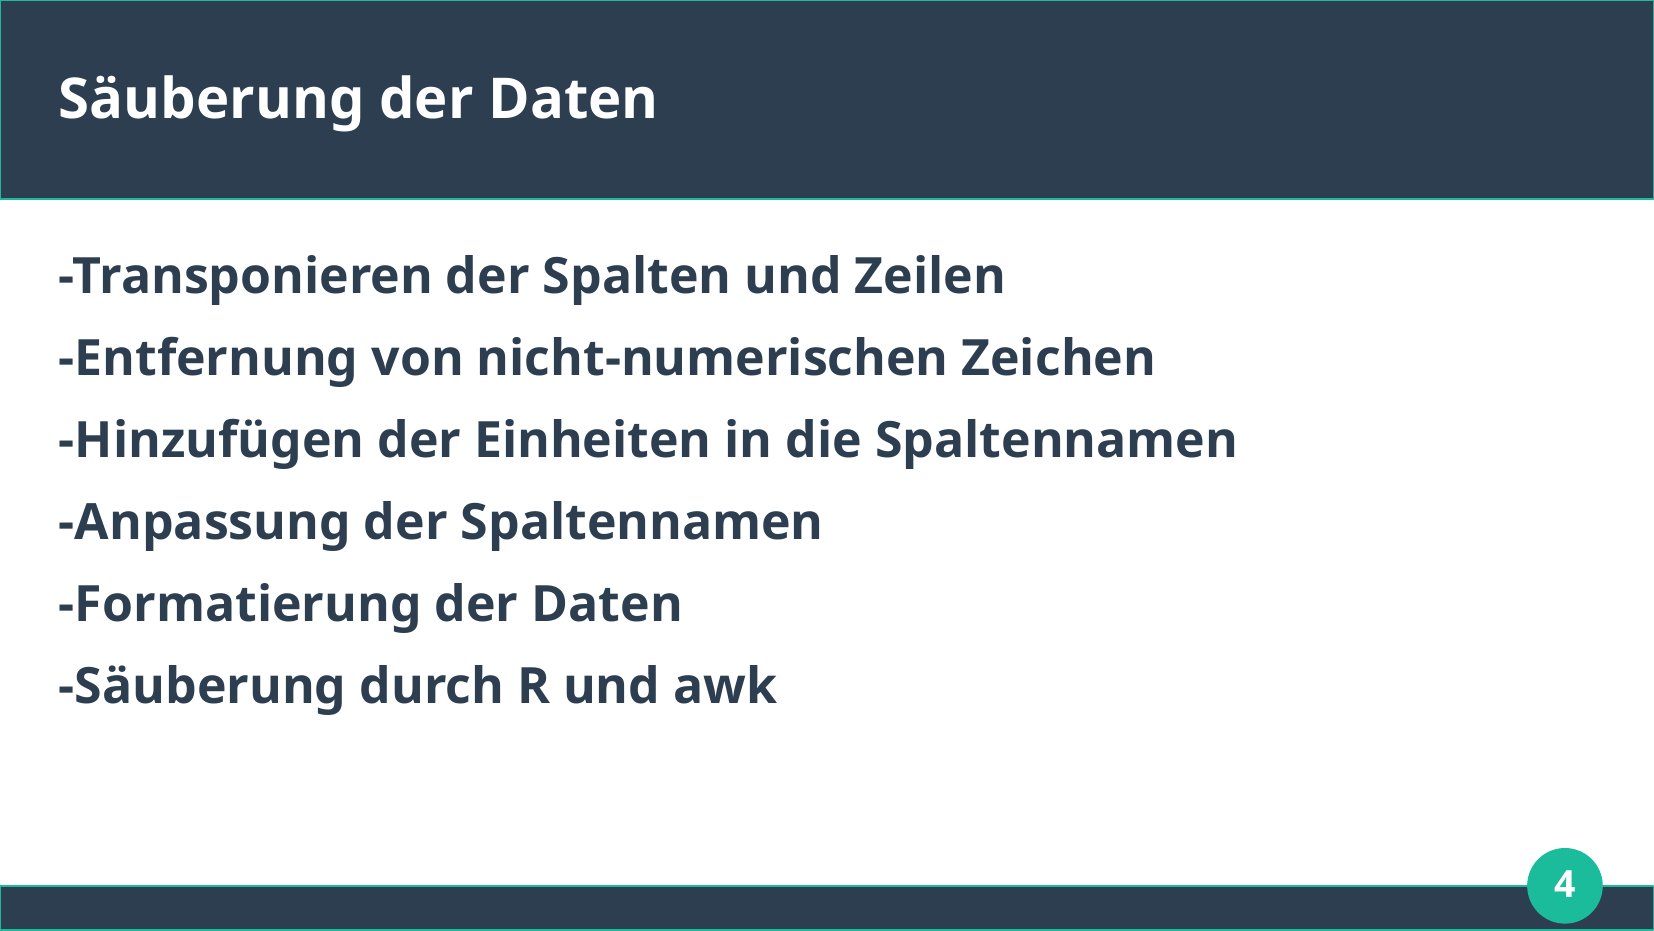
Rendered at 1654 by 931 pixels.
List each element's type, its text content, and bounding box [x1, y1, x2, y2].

text_box [1505, 848, 1625, 923]
title Säuberung der Daten [59, 37, 1595, 155]
list -Transponieren der Spalten und Zeilen -Entfernung von nicht-numerischen Zeichen -Hinzufügen der Einheiten in die Spaltennamen -Anpassung der Spaltennamen -Formatierung der Daten -Säuberung durch R und awk [59, 243, 1595, 864]
